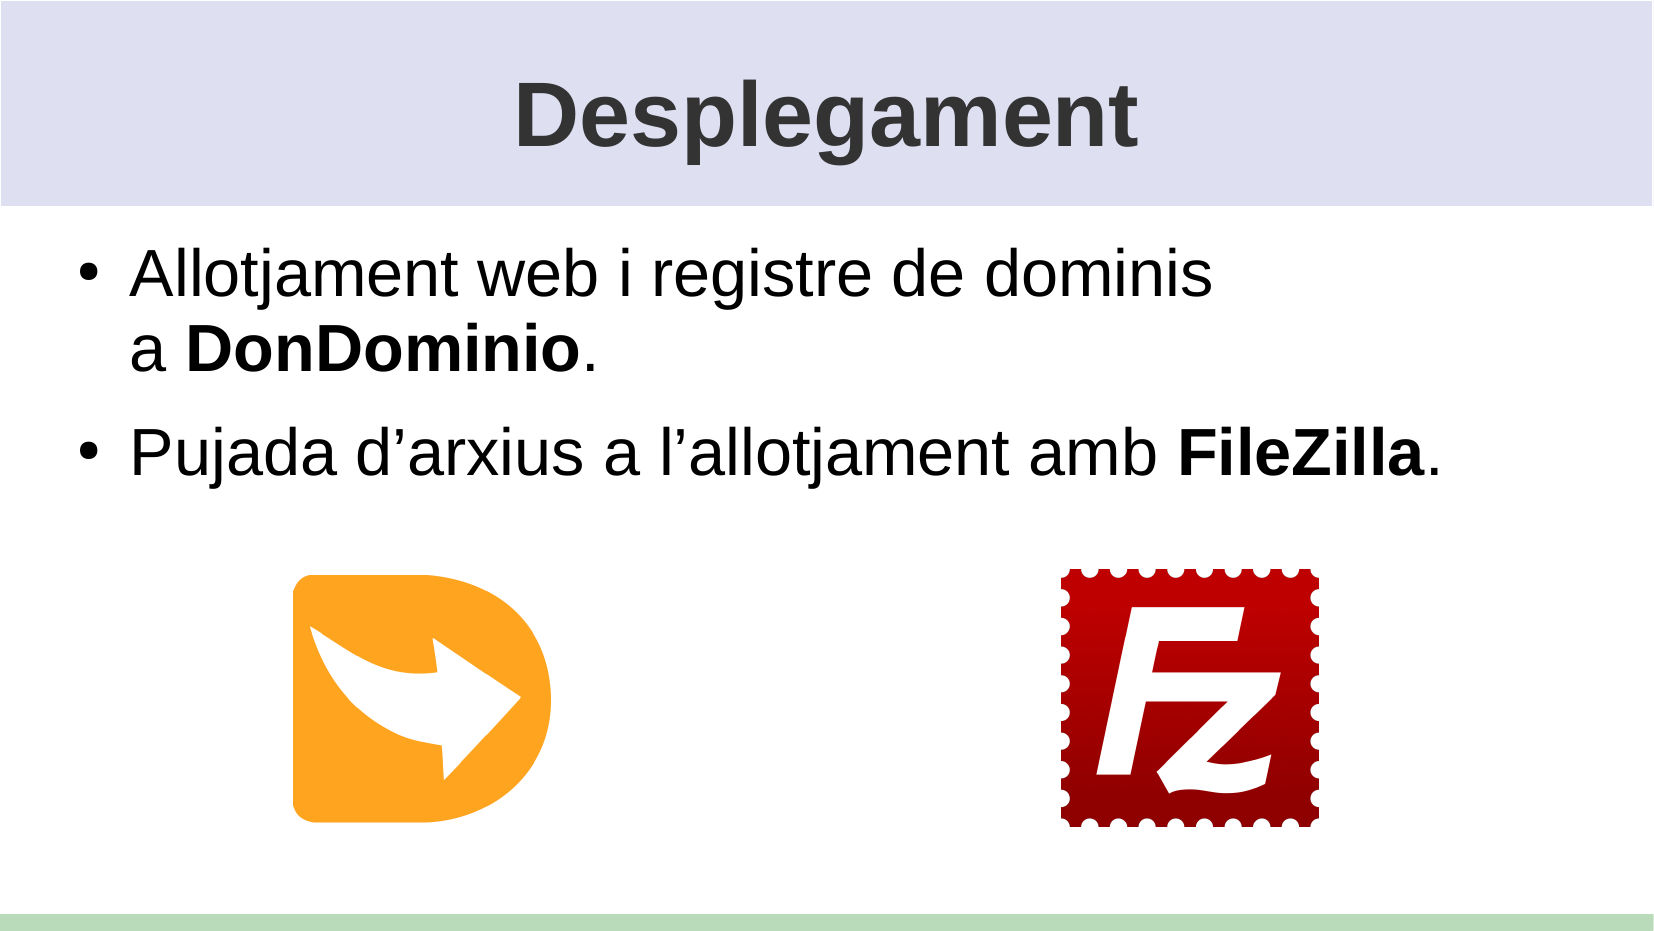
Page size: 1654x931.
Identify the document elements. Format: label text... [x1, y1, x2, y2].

picture [1061, 569, 1319, 827]
picture [293, 569, 551, 827]
text_box [0, 0, 1654, 207]
title Desplegament [82, 37, 1571, 193]
text_box [0, 915, 1654, 931]
list Allotjament web i registre de dominis a DonDominio. Pujada d’arxius a l’allotjament amb FileZilla. [59, 236, 1548, 494]
